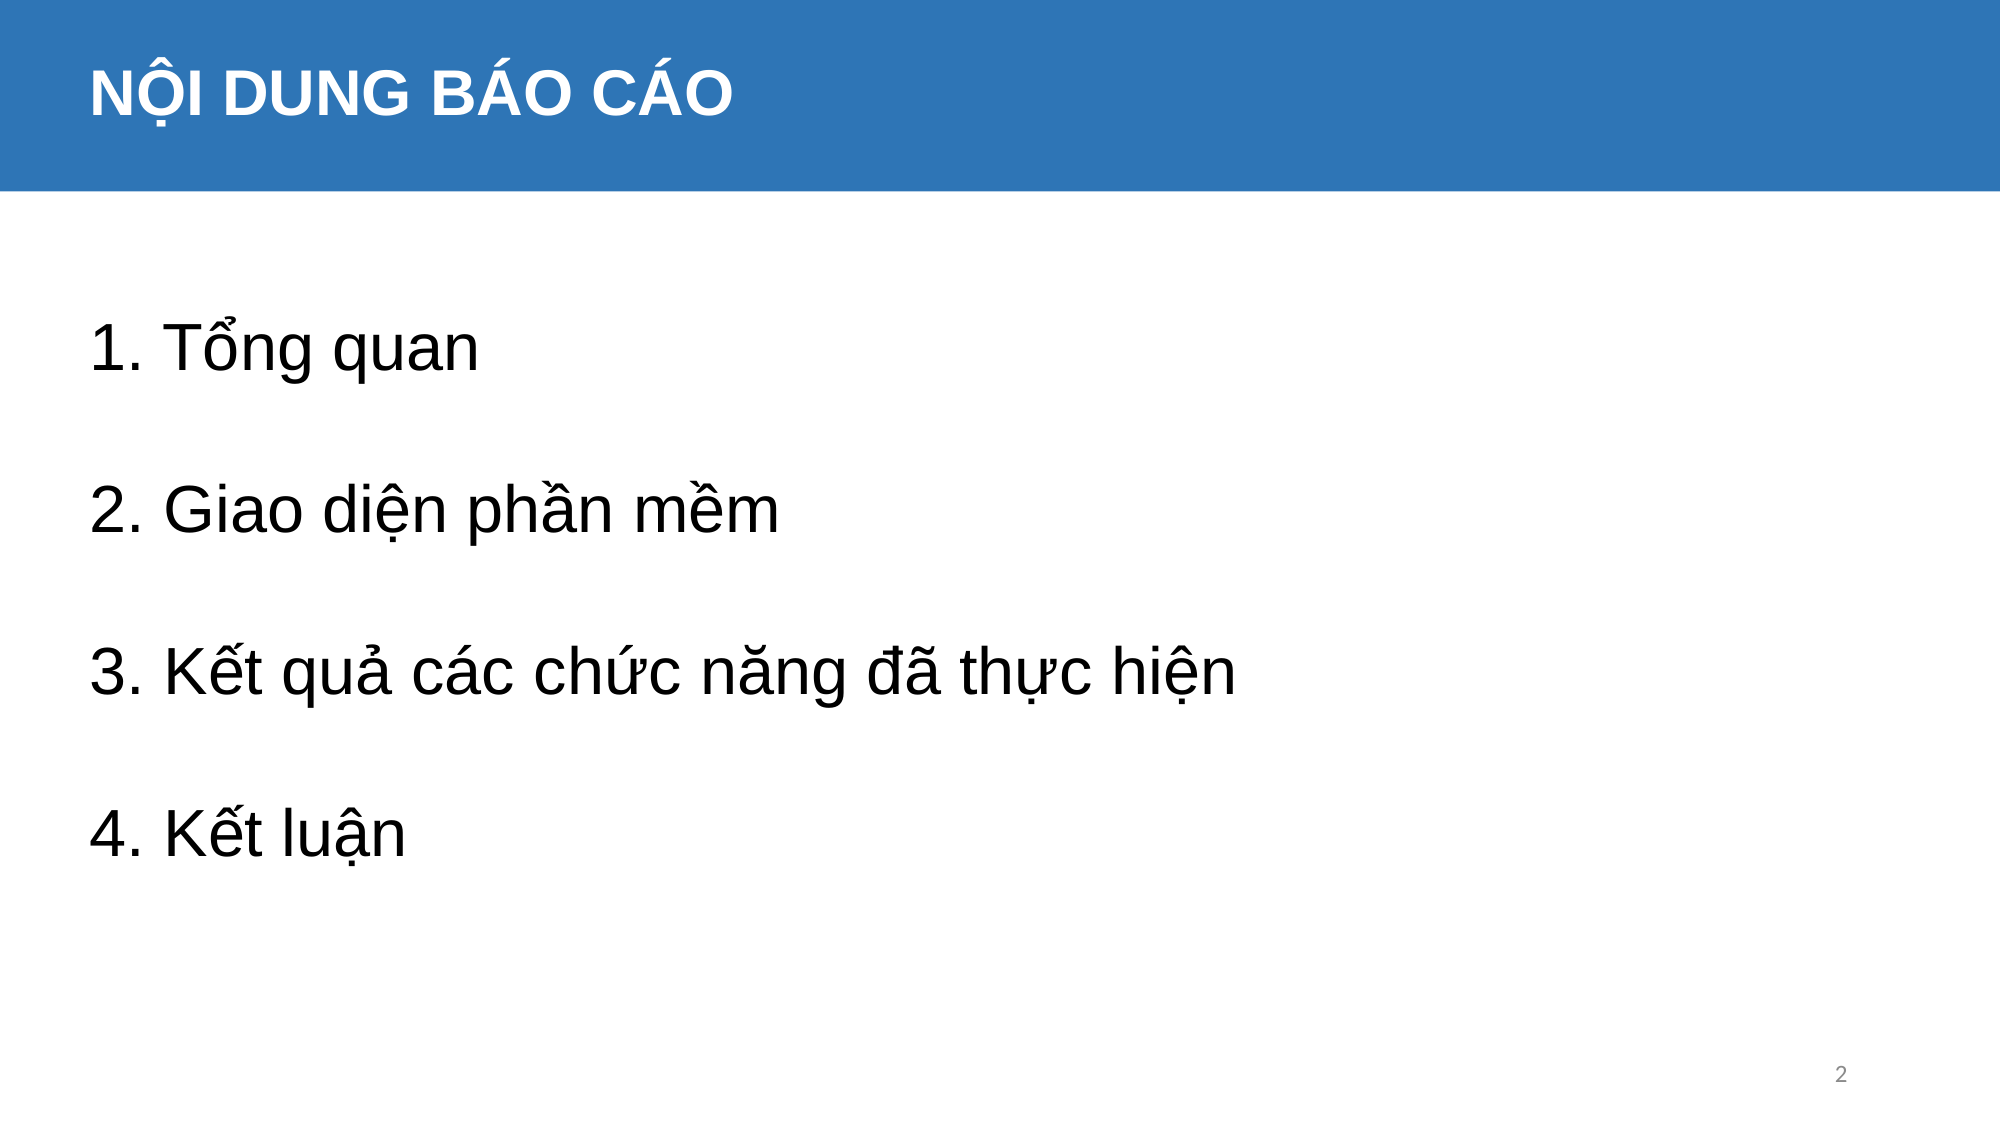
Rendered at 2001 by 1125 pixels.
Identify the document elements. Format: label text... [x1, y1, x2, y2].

text_box <number> [1412, 1042, 1863, 1103]
text_box NỘI DUNG BÁO CÁO [0, 0, 2000, 192]
text_box 2. Giao diện phần mềm [0, 467, 2000, 570]
text_box 4. Kết luận [0, 791, 2000, 894]
text_box 1. Tổng quan [0, 305, 2000, 408]
text_box 3. Kết quả các chức năng đã thực hiện [0, 629, 2000, 732]
